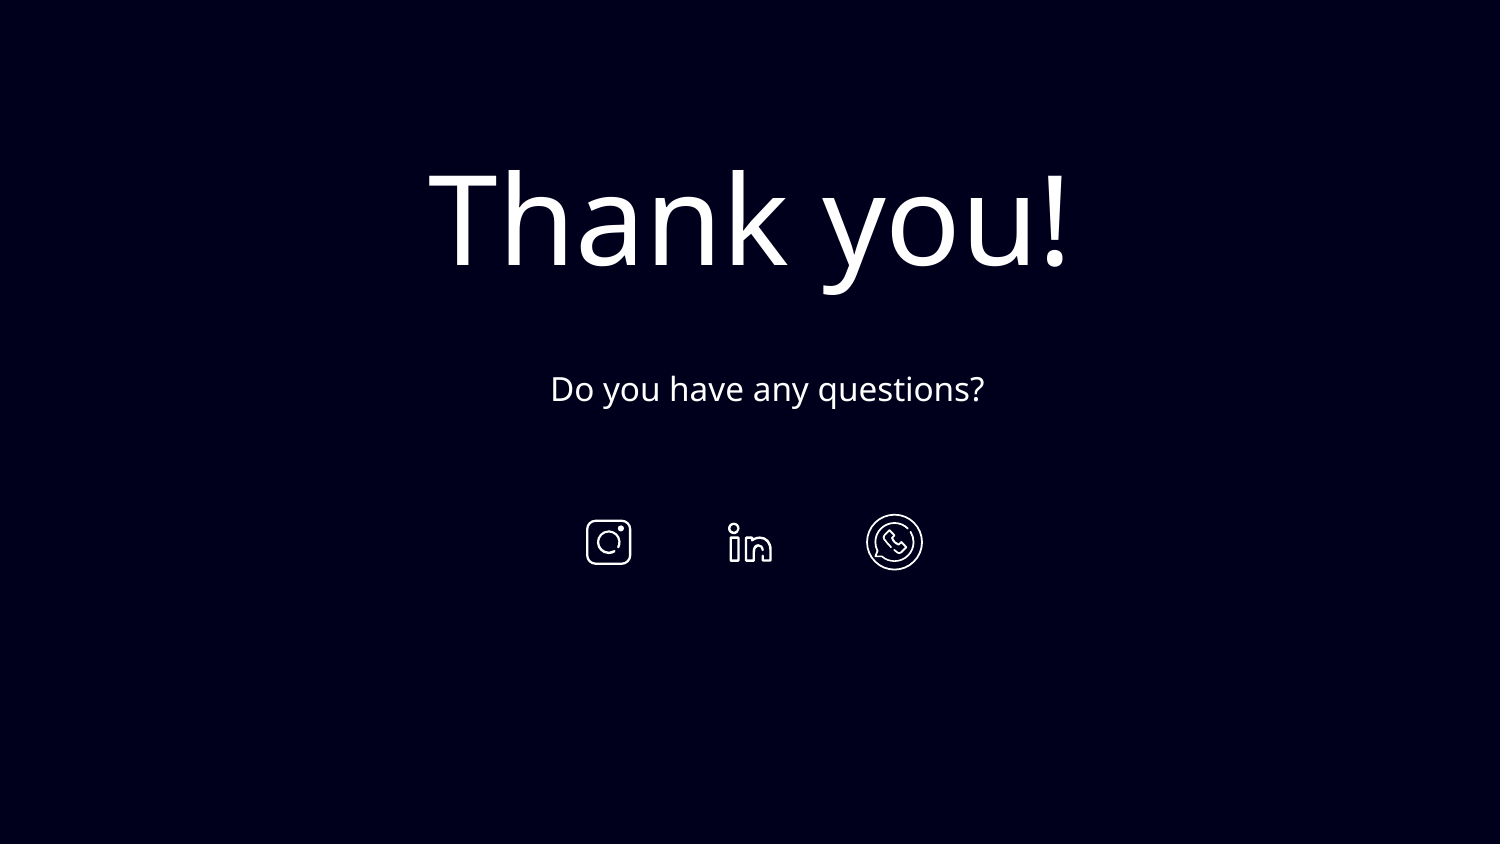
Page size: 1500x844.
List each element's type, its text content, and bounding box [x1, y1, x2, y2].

text_box Do you have any questions? [384, 302, 1114, 475]
text_box Thank you! [386, 116, 1116, 317]
text_box [866, 513, 923, 571]
text_box [744, 536, 772, 562]
text_box [586, 519, 632, 565]
text_box [728, 522, 740, 535]
text_box [729, 536, 740, 562]
